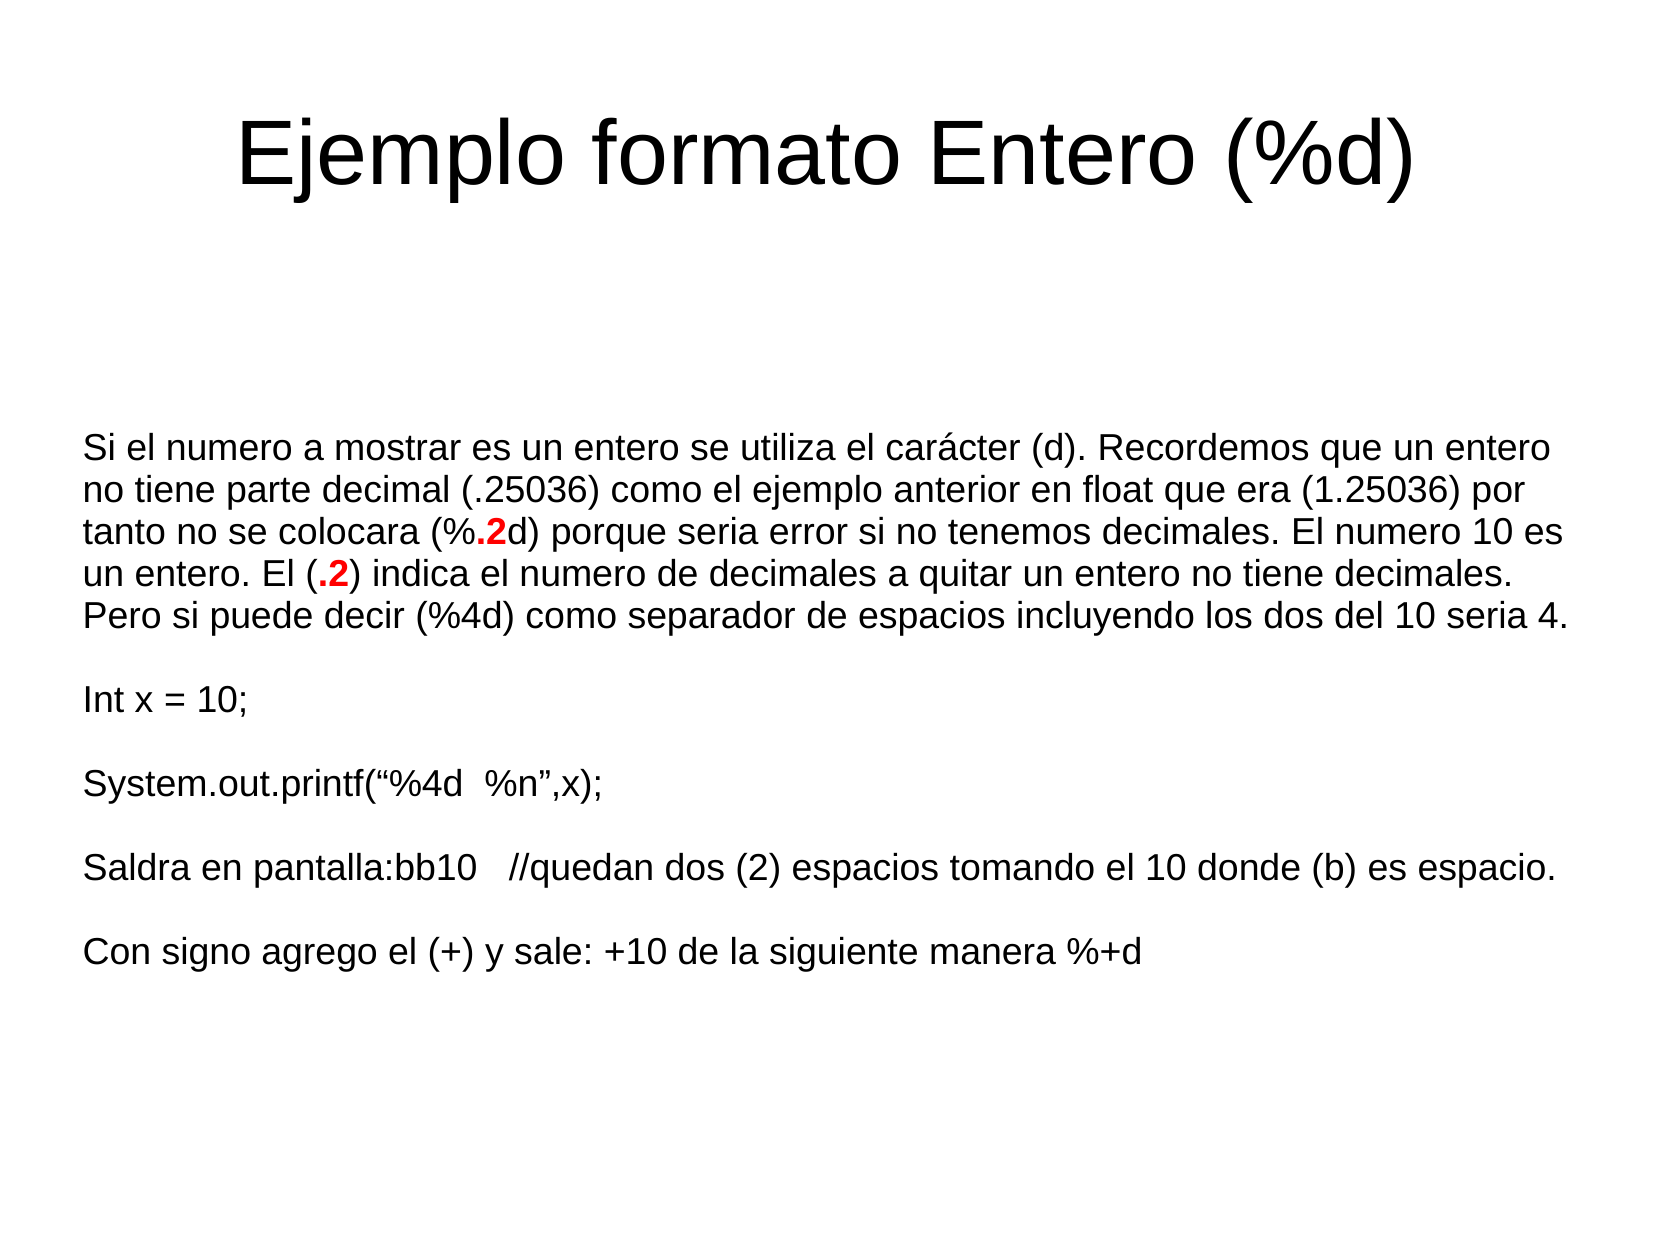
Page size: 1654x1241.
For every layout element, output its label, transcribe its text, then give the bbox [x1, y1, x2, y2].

subtitle Si el numero a mostrar es un entero se utiliza el carácter (d). Recordemos que un entero no tiene parte decimal (.25036) como el ejemplo anterior en float que era (1.25036) por tanto no se colocara (%.2d) porque seria error si no tenemos decimales. El numero 10 es un entero. El (.2) indica el numero de decimales a quitar un entero no tiene decimales. Pero si puede decir (%4d) como separador de espacios incluyendo los dos del 10 seria 4. Int x = 10; System.out.printf(“%4d %n”,x); Saldra en pantalla:bb10 //quedan dos (2) espacios tomando el 10 donde (b) es espacio. Con signo agrego el (+) y sale: +10 de la siguiente manera %+d [82, 290, 1571, 1109]
title Ejemplo formato Entero (%d) [82, 49, 1571, 257]
